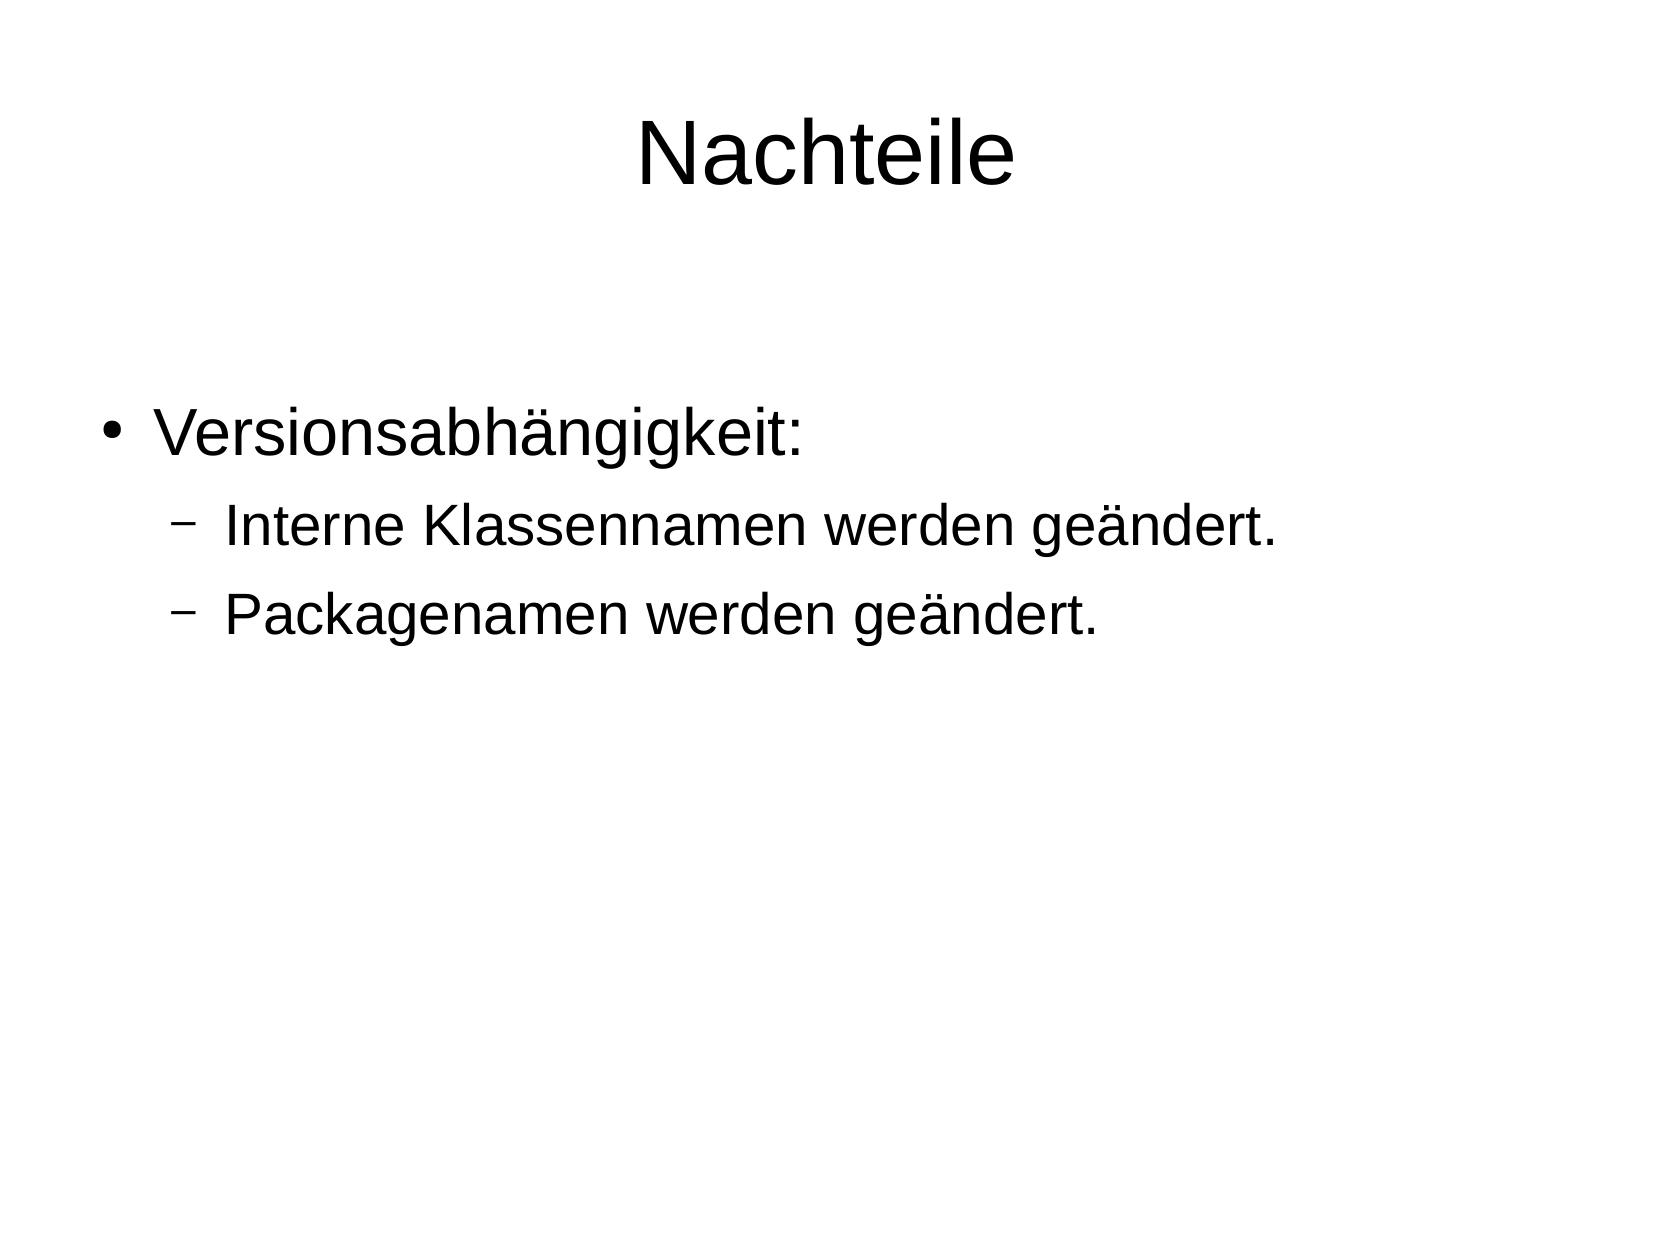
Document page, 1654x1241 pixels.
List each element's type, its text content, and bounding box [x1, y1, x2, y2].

title Nachteile [82, 49, 1571, 257]
list Versionsabhängigkeit: Interne Klassennamen werden geändert. Packagenamen werden geändert. [82, 290, 1571, 1010]
